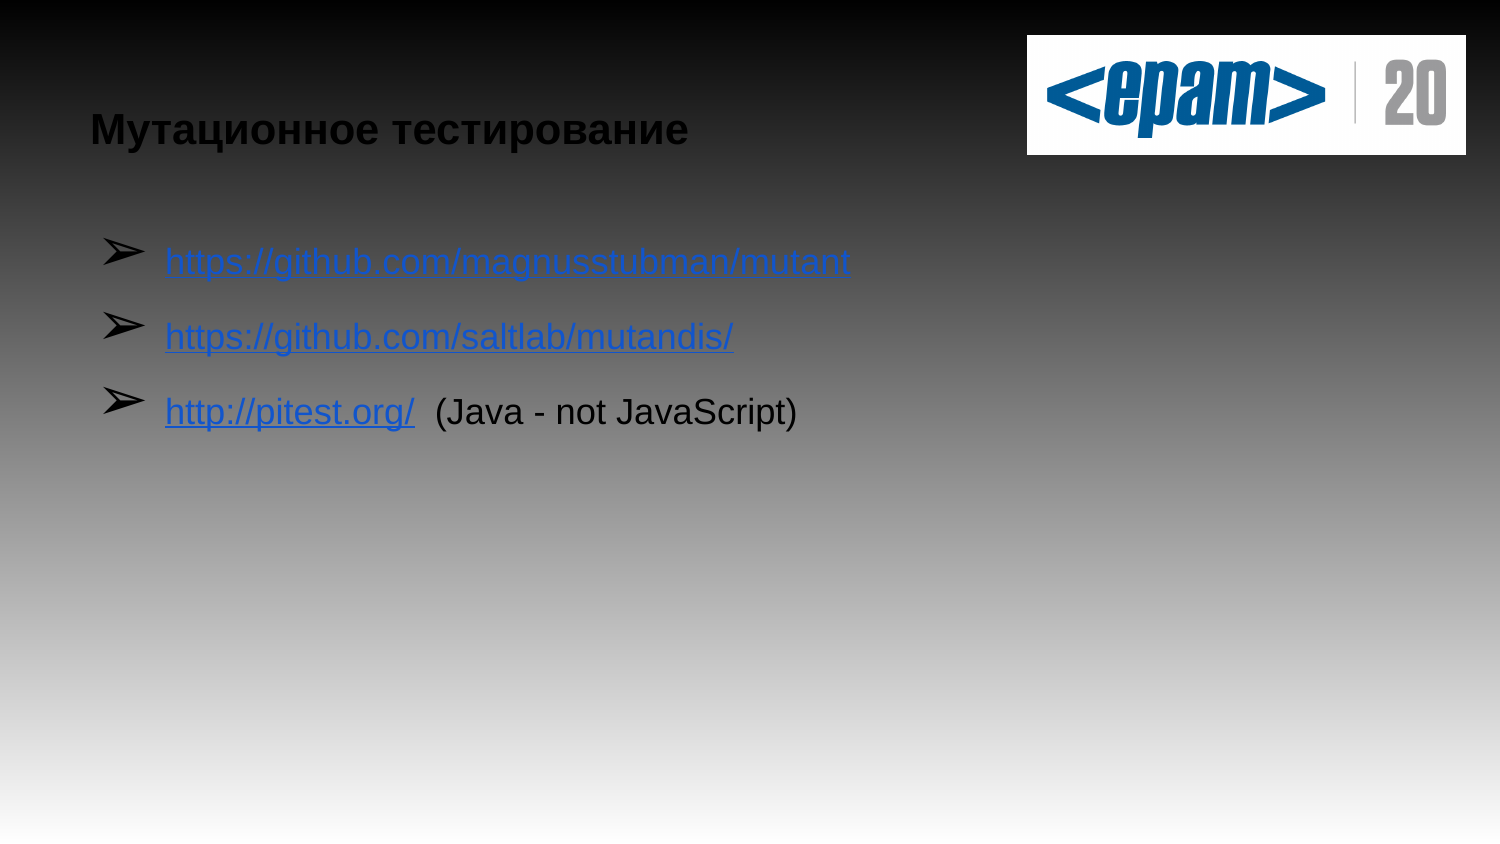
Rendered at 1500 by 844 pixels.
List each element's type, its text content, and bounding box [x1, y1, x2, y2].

title Мутационное тестирование [75, 33, 1425, 175]
list https://github.com/magnusstubman/mutant https://github.com/saltlab/mutandis/ http://pitest.org/ (Java - not JavaScript) [75, 196, 1425, 808]
picture [1027, 35, 1466, 155]
